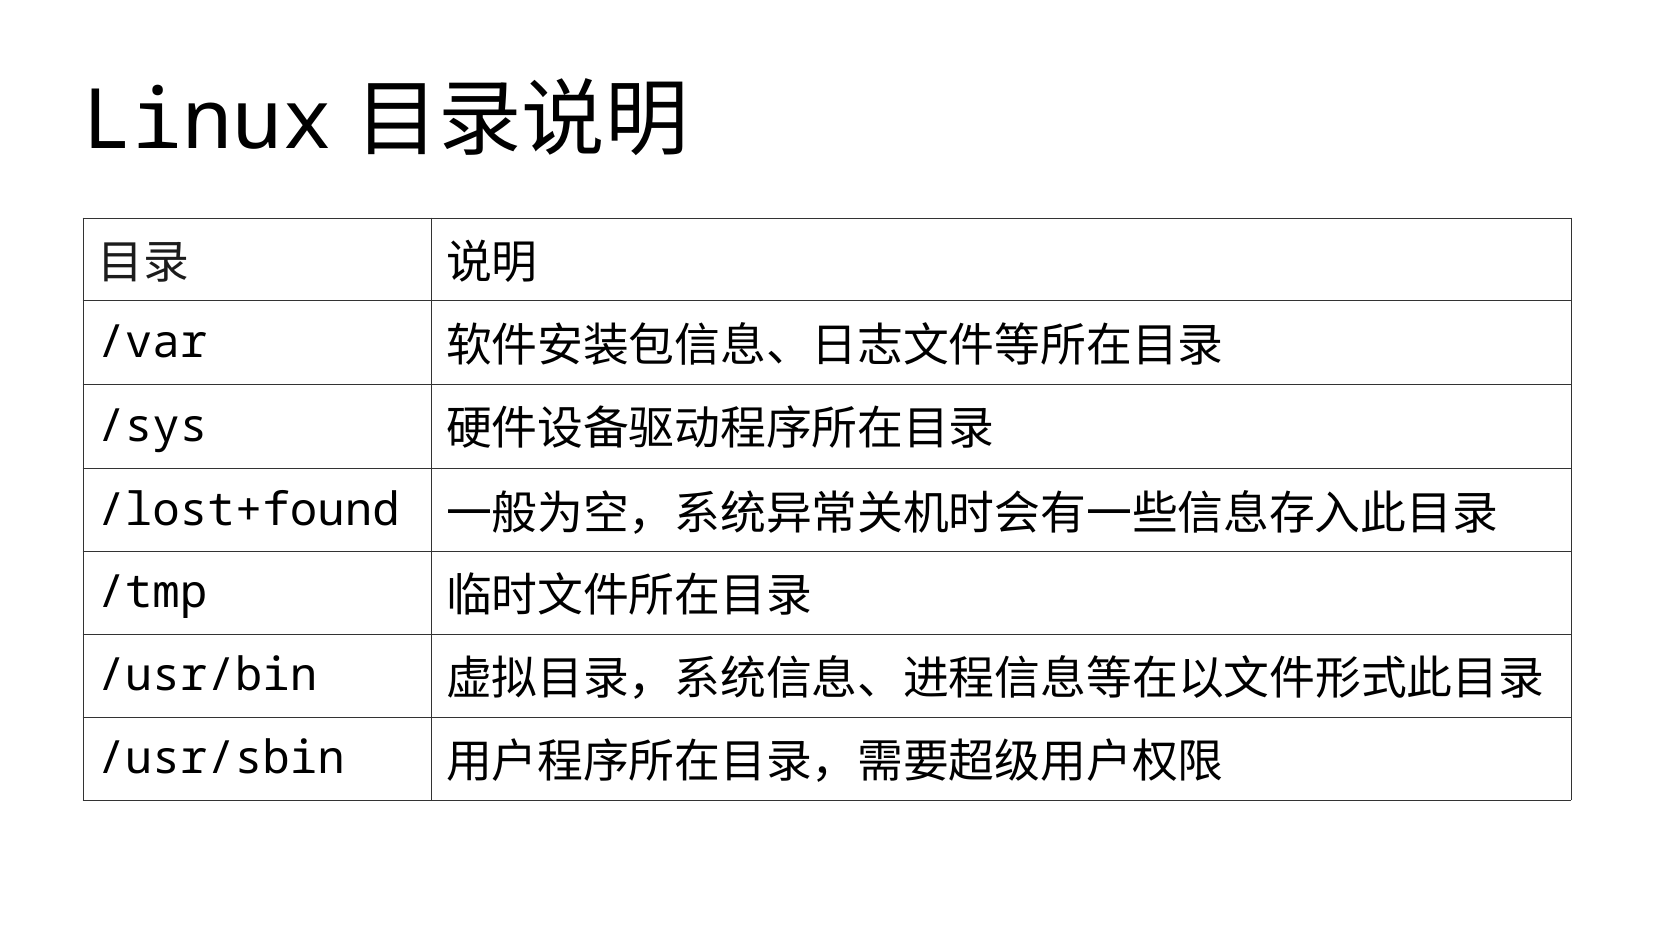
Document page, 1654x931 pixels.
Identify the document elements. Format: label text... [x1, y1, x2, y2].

table_cell 一般为空，系统异常关机时会有一些信息存入此目录 [432, 469, 1571, 551]
table_cell /var [84, 301, 431, 384]
table_header 目录 [84, 219, 431, 300]
table_cell /tmp [84, 552, 431, 634]
table_cell 硬件设备驱动程序所在目录 [432, 385, 1571, 468]
table_header 说明 [432, 219, 1571, 300]
title Linux目录说明 [82, 37, 1571, 189]
table_cell 软件安装包信息、日志文件等所在目录 [432, 301, 1571, 384]
table_cell /sys [84, 385, 431, 468]
table_cell /lost+found [84, 469, 431, 551]
table_cell 用户程序所在目录，需要超级用户权限 [432, 718, 1571, 800]
table_cell 临时文件所在目录 [432, 552, 1571, 634]
table_cell /usr/sbin [84, 718, 431, 800]
table_cell 虚拟目录，系统信息、进程信息等在以文件形式此目录 [432, 635, 1571, 717]
table_cell /usr/bin [84, 635, 431, 717]
